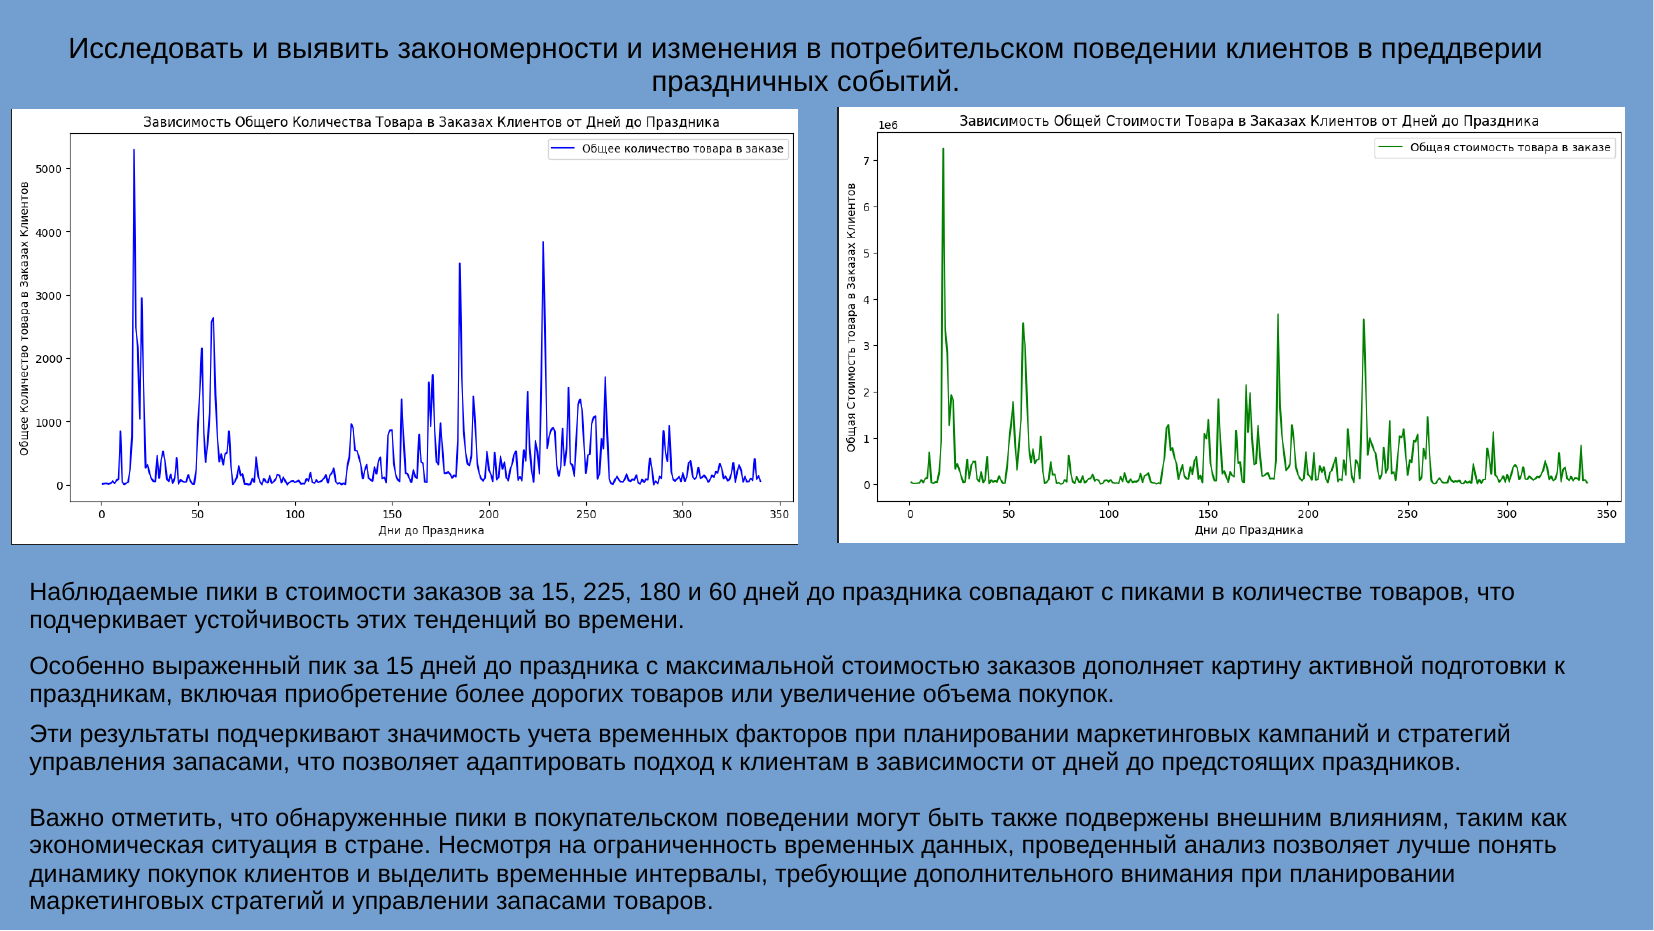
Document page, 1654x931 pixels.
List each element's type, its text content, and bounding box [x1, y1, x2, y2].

title Наблюдаемые пики в стоимости заказов за 15, 225, 180 и 60 дней до праздника совпадают с пиками в количестве товаров, что подчеркивает устойчивость этих тенденций во времени. Особенно выраженный пик за 15 дней до праздника с максимальной стоимостью заказов дополняет картину активной подготовки к праздникам, включая приобретение более дорогих товаров или увеличение объема покупок. Эти результаты подчеркивают значимость учета временных факторов при планировании маркетинговых кампаний и стратегий управления запасами, что позволяет адаптировать подход к клиентам в зависимости от дней до предстоящих праздников. Важно отметить, что обнаруженные пики в покупательском поведении могут быть также подвержены внешним влияниям, таким как экономическая ситуация в стране. Несмотря на ограниченность временных данных, проведенный анализ позволяет лучше понять динамику покупок клиентов и выделить временные интервалы, требующие дополнительного внимания при планировании маркетинговых стратегий и управлении запасами товаров. [29, 577, 1595, 916]
picture [11, 109, 798, 545]
picture [837, 107, 1625, 543]
title Исследовать и выявить закономерности и изменения в потребительском поведении клиентов в преддверии праздничных событий. [23, 11, 1589, 119]
